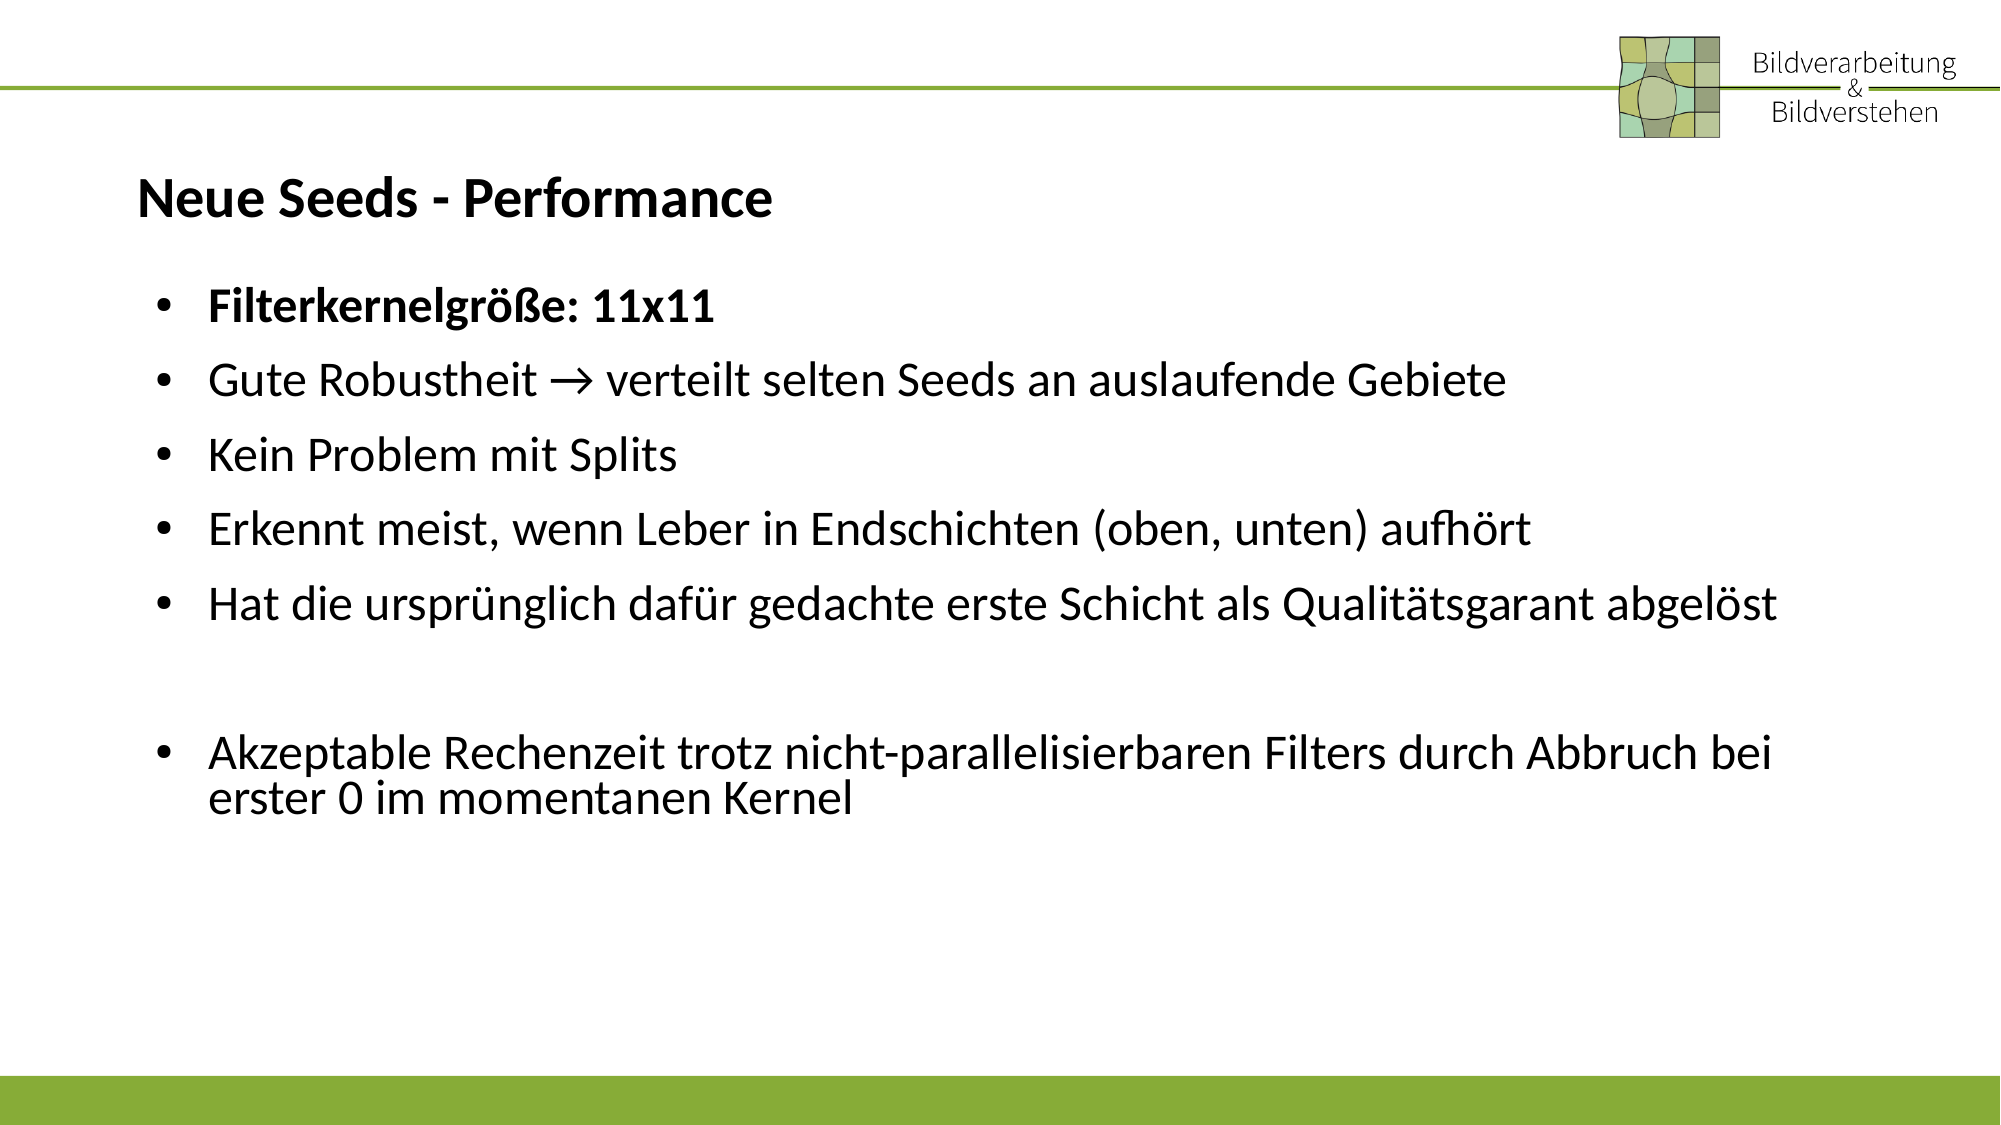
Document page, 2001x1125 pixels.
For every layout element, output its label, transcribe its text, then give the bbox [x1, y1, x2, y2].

list Filterkernelgröße: 11x11 Gute Robustheit → verteilt selten Seeds an auslaufende Gebiete Kein Problem mit Splits Erkennt meist, wenn Leber in Endschichten (oben, unten) aufhört Hat die ursprünglich dafür gedachte erste Schicht als Qualitätsgarant abgelöst Akzeptable Rechenzeit trotz nicht-parallelisierbaren Filters durch Abbruch bei erster 0 im momentanen Kernel [137, 286, 1863, 1001]
title Neue Seeds - Performance [137, 153, 1863, 251]
picture [1618, 36, 2000, 138]
